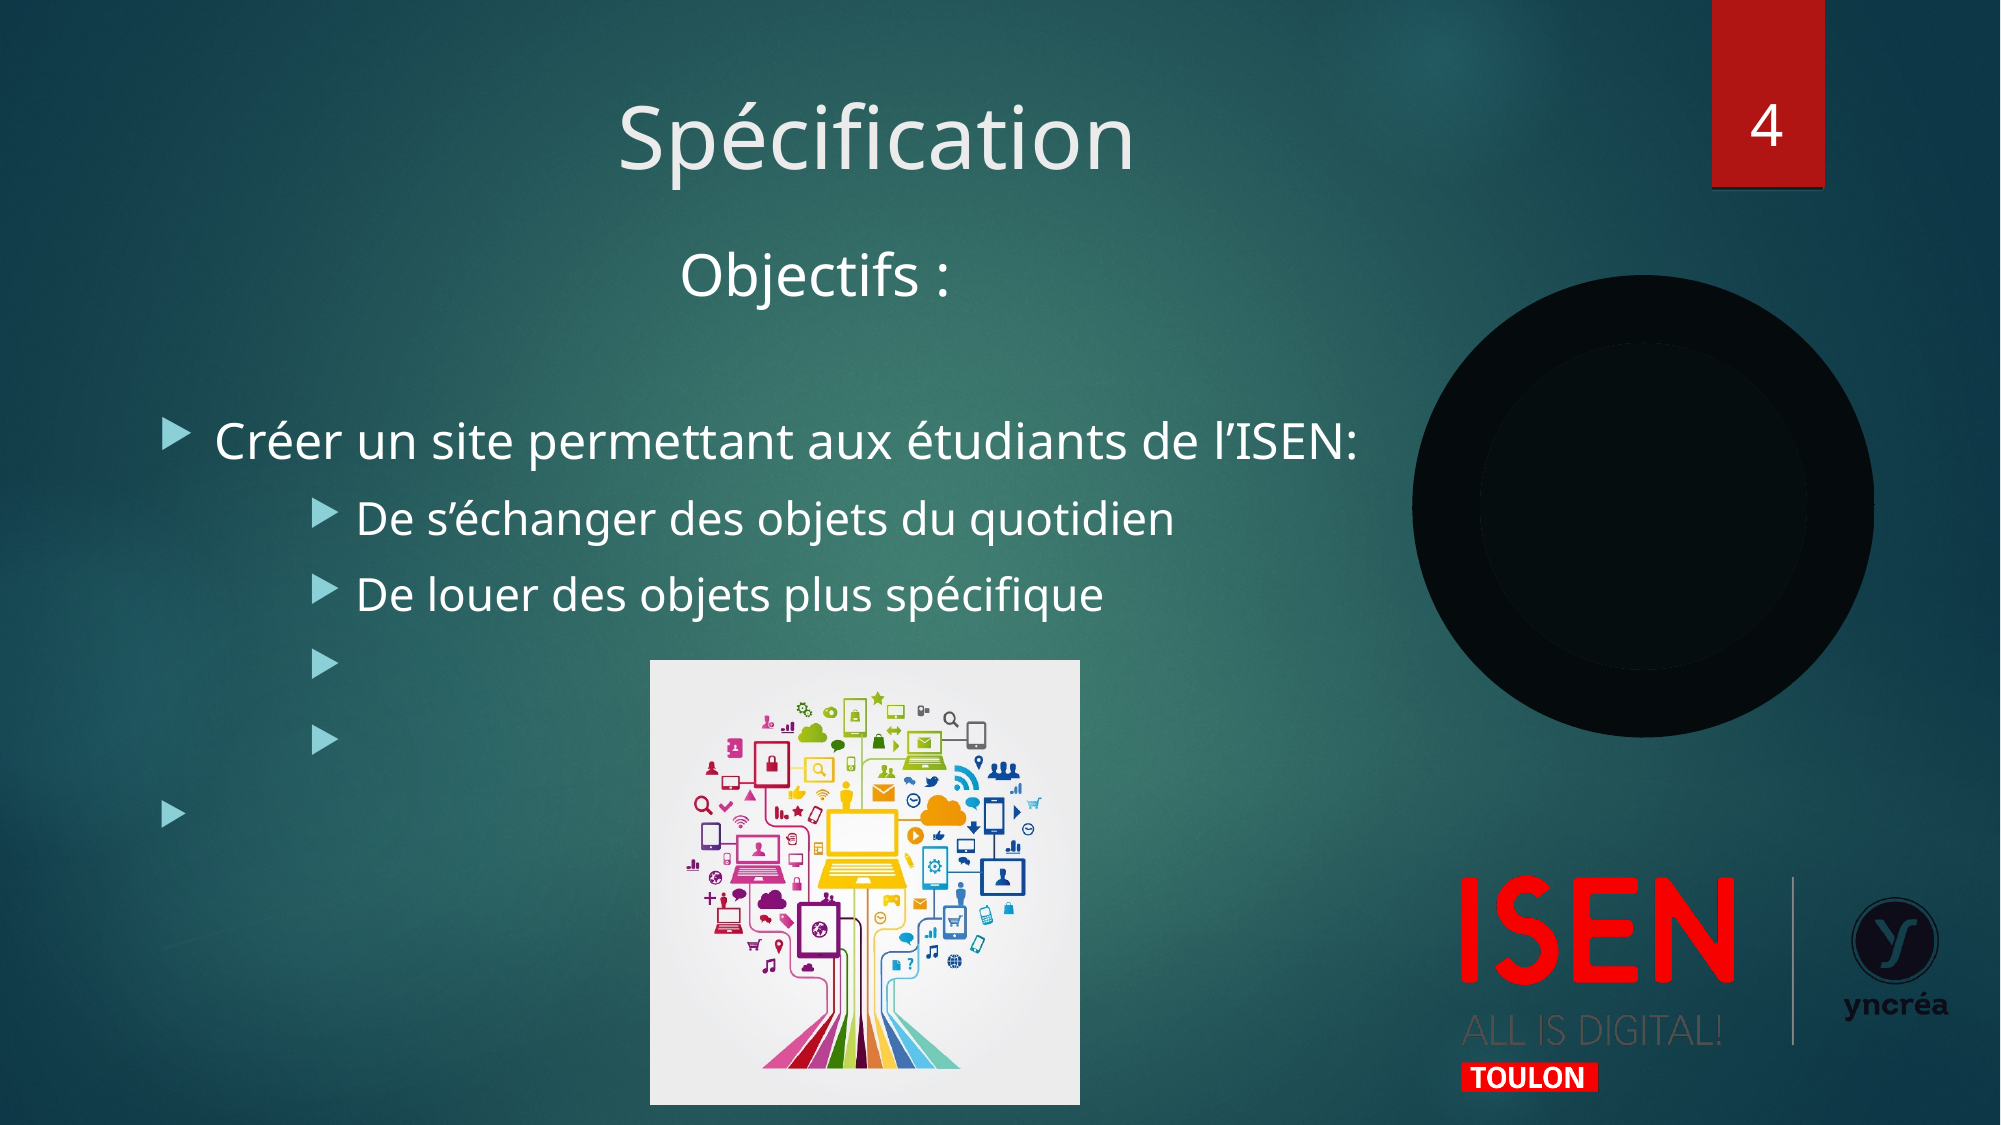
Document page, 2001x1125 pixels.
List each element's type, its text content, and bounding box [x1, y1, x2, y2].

picture [650, 660, 1080, 1105]
text_box 4 [1698, 48, 1836, 175]
picture [1408, 842, 2000, 1125]
title Spécification [106, 74, 1649, 231]
list Objectifs : Créer un site permettant aux étudiants de l’ISEN: De s’échanger des objets du quotidien De louer des objets plus spécifique [143, 230, 1612, 919]
